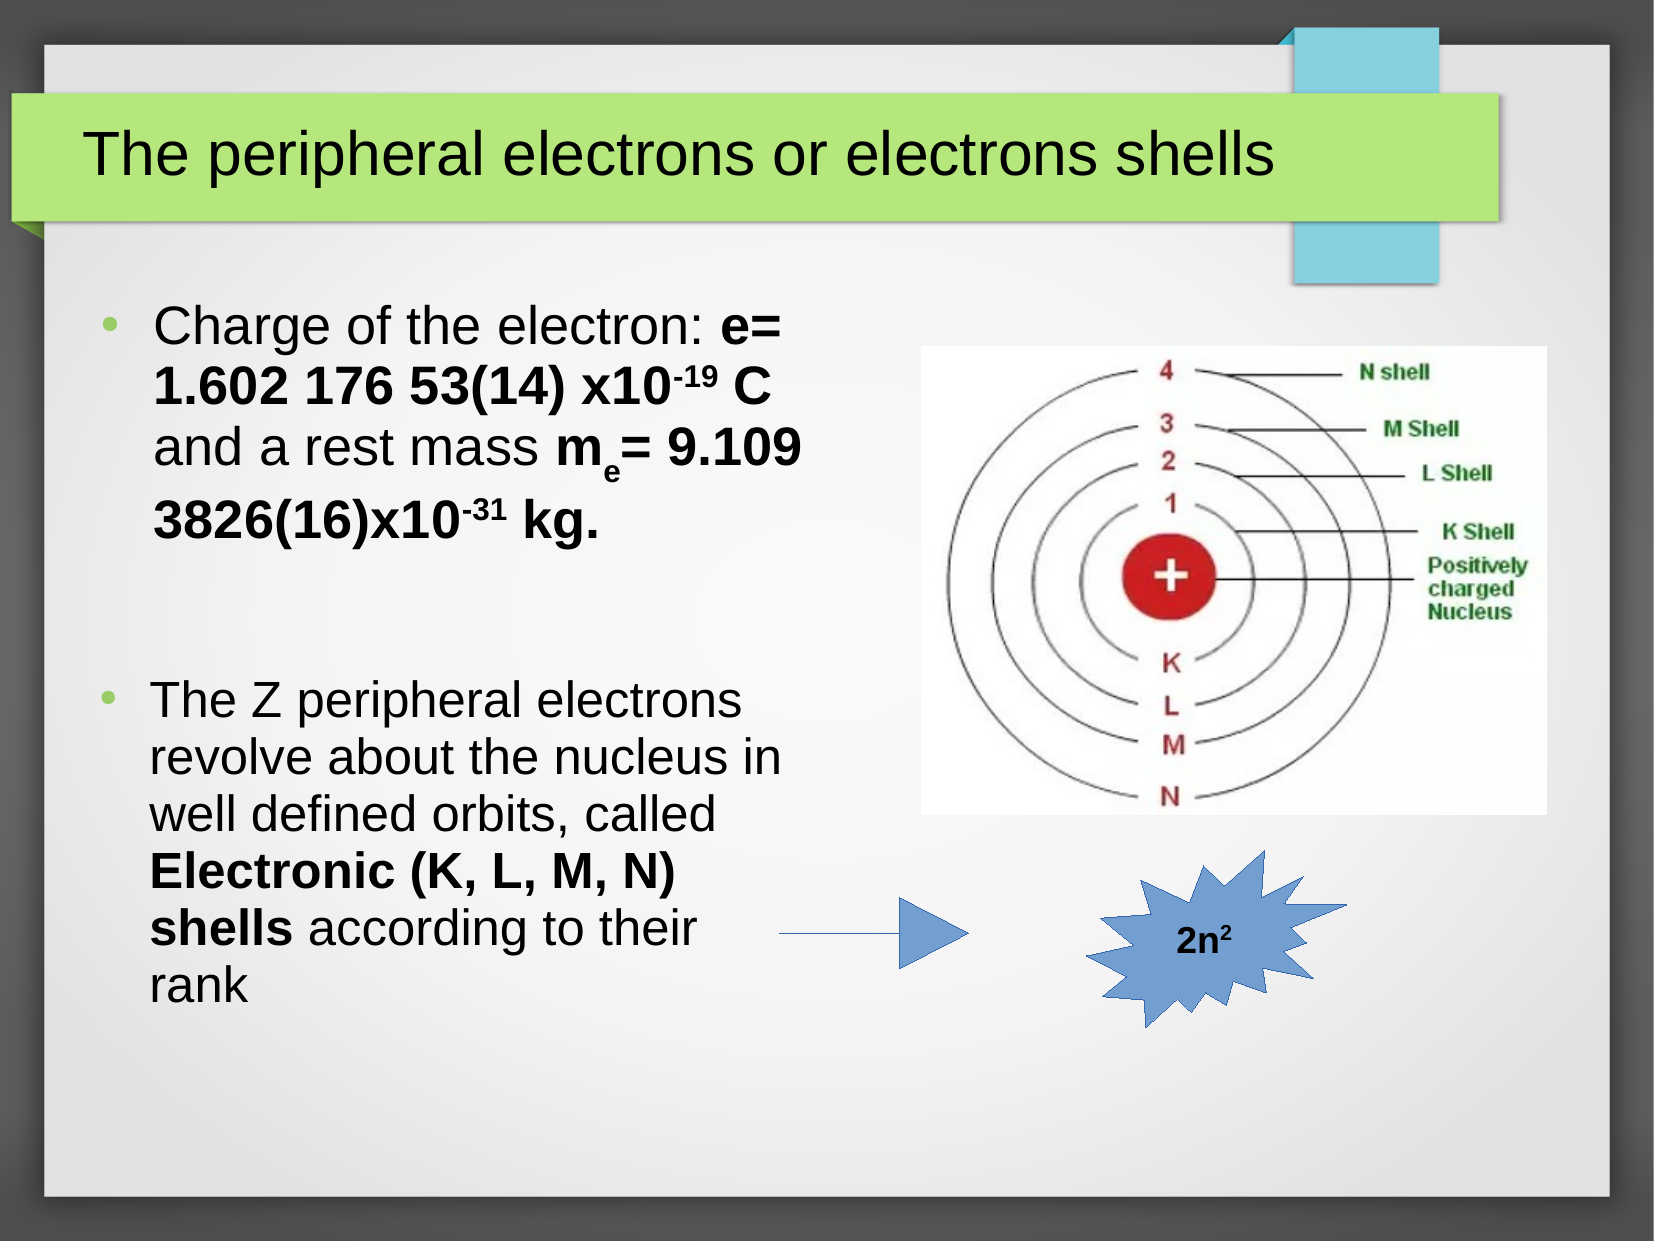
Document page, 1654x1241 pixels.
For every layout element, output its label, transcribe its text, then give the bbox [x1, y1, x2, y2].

text_box [779, 897, 969, 969]
list Charge of the electron: e= 1.602 176 53(14) x10-19 C and a rest mass me= 9.109 3826(16)x10-31 kg. [82, 295, 809, 639]
picture [0, 0, 1654, 1241]
text_box 2n2 [1086, 850, 1347, 1028]
title The peripheral electrons or electrons shells [82, 83, 1382, 224]
list The Z peripheral electrons revolve about the nucleus in well defined orbits, called Electronic (K, L, M, N) shells according to their rank [82, 670, 809, 1015]
